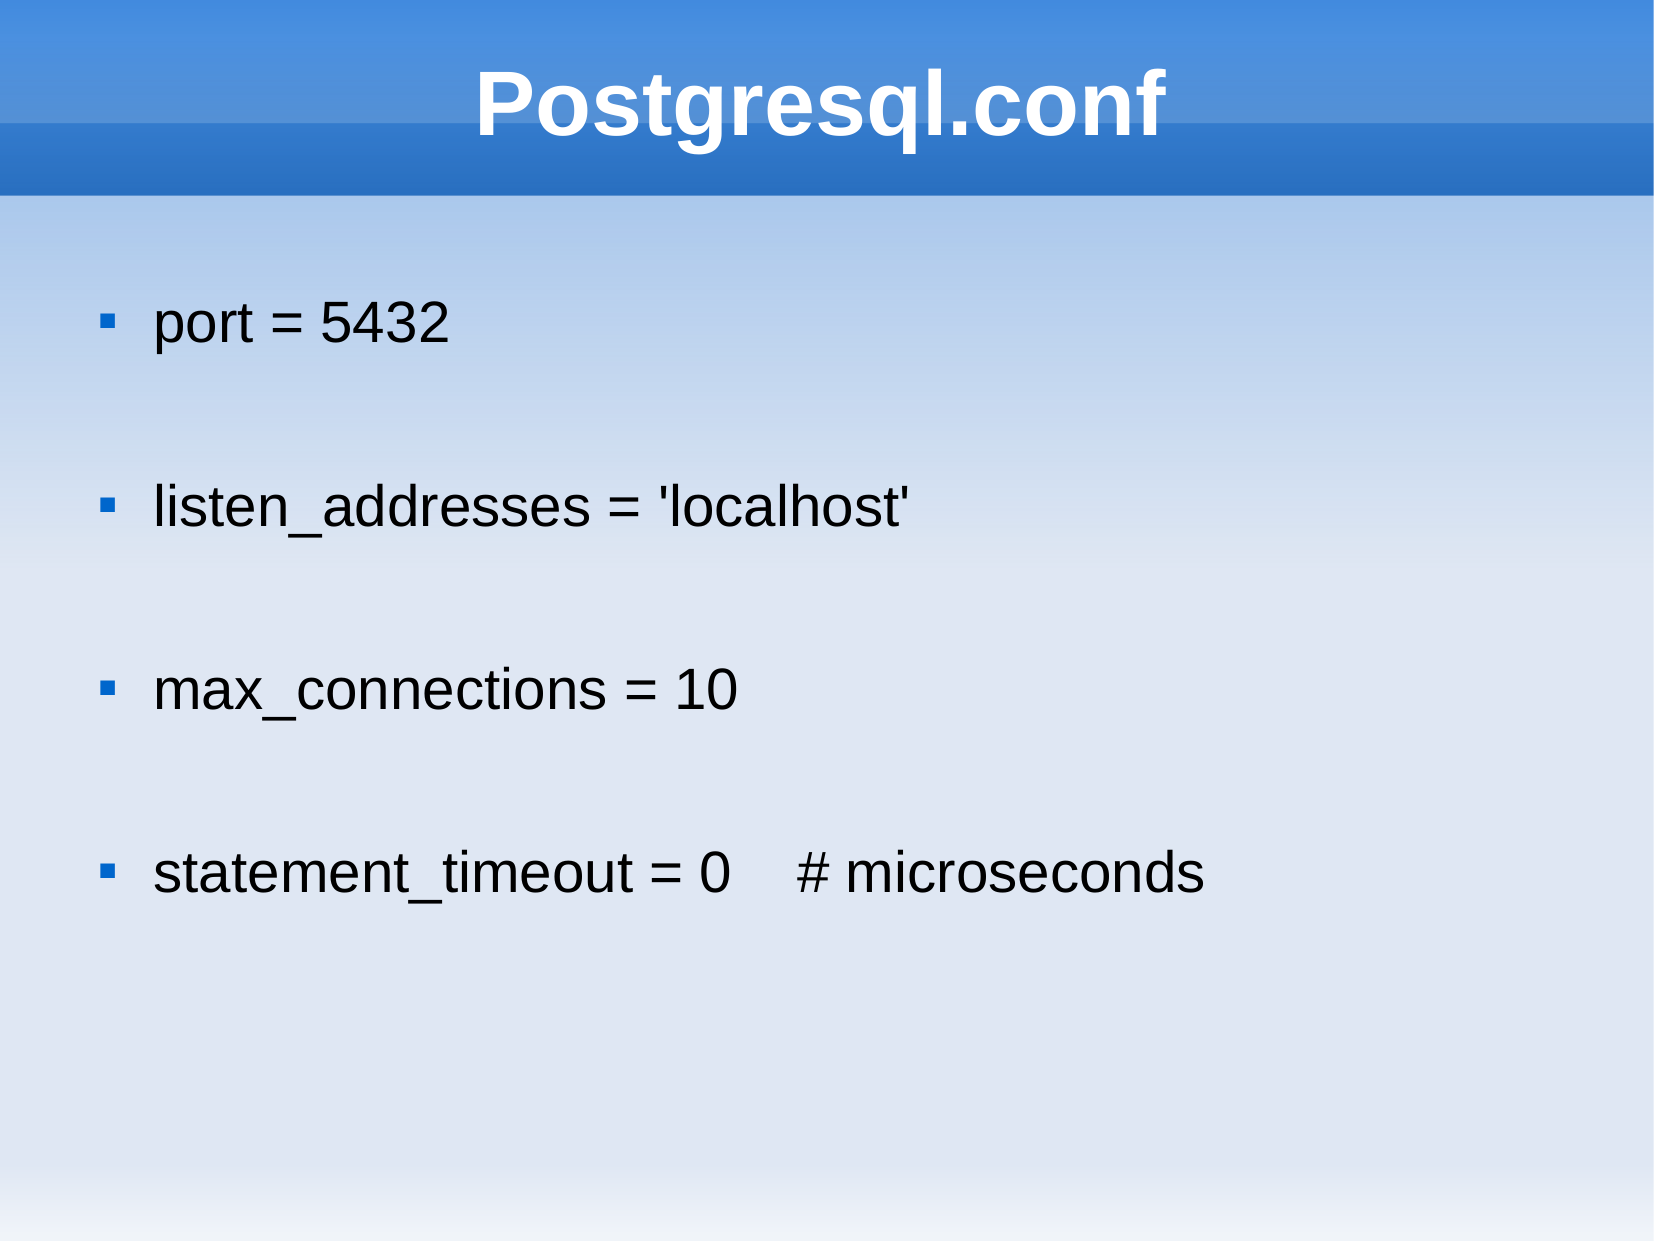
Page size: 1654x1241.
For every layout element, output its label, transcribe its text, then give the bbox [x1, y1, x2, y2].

picture [0, 0, 1654, 1241]
list port = 5432 listen_addresses = 'localhost' max_connections = 10 statement_timeout = 0 # microseconds [82, 290, 1571, 1094]
title Postgresql.conf [76, 0, 1565, 208]
